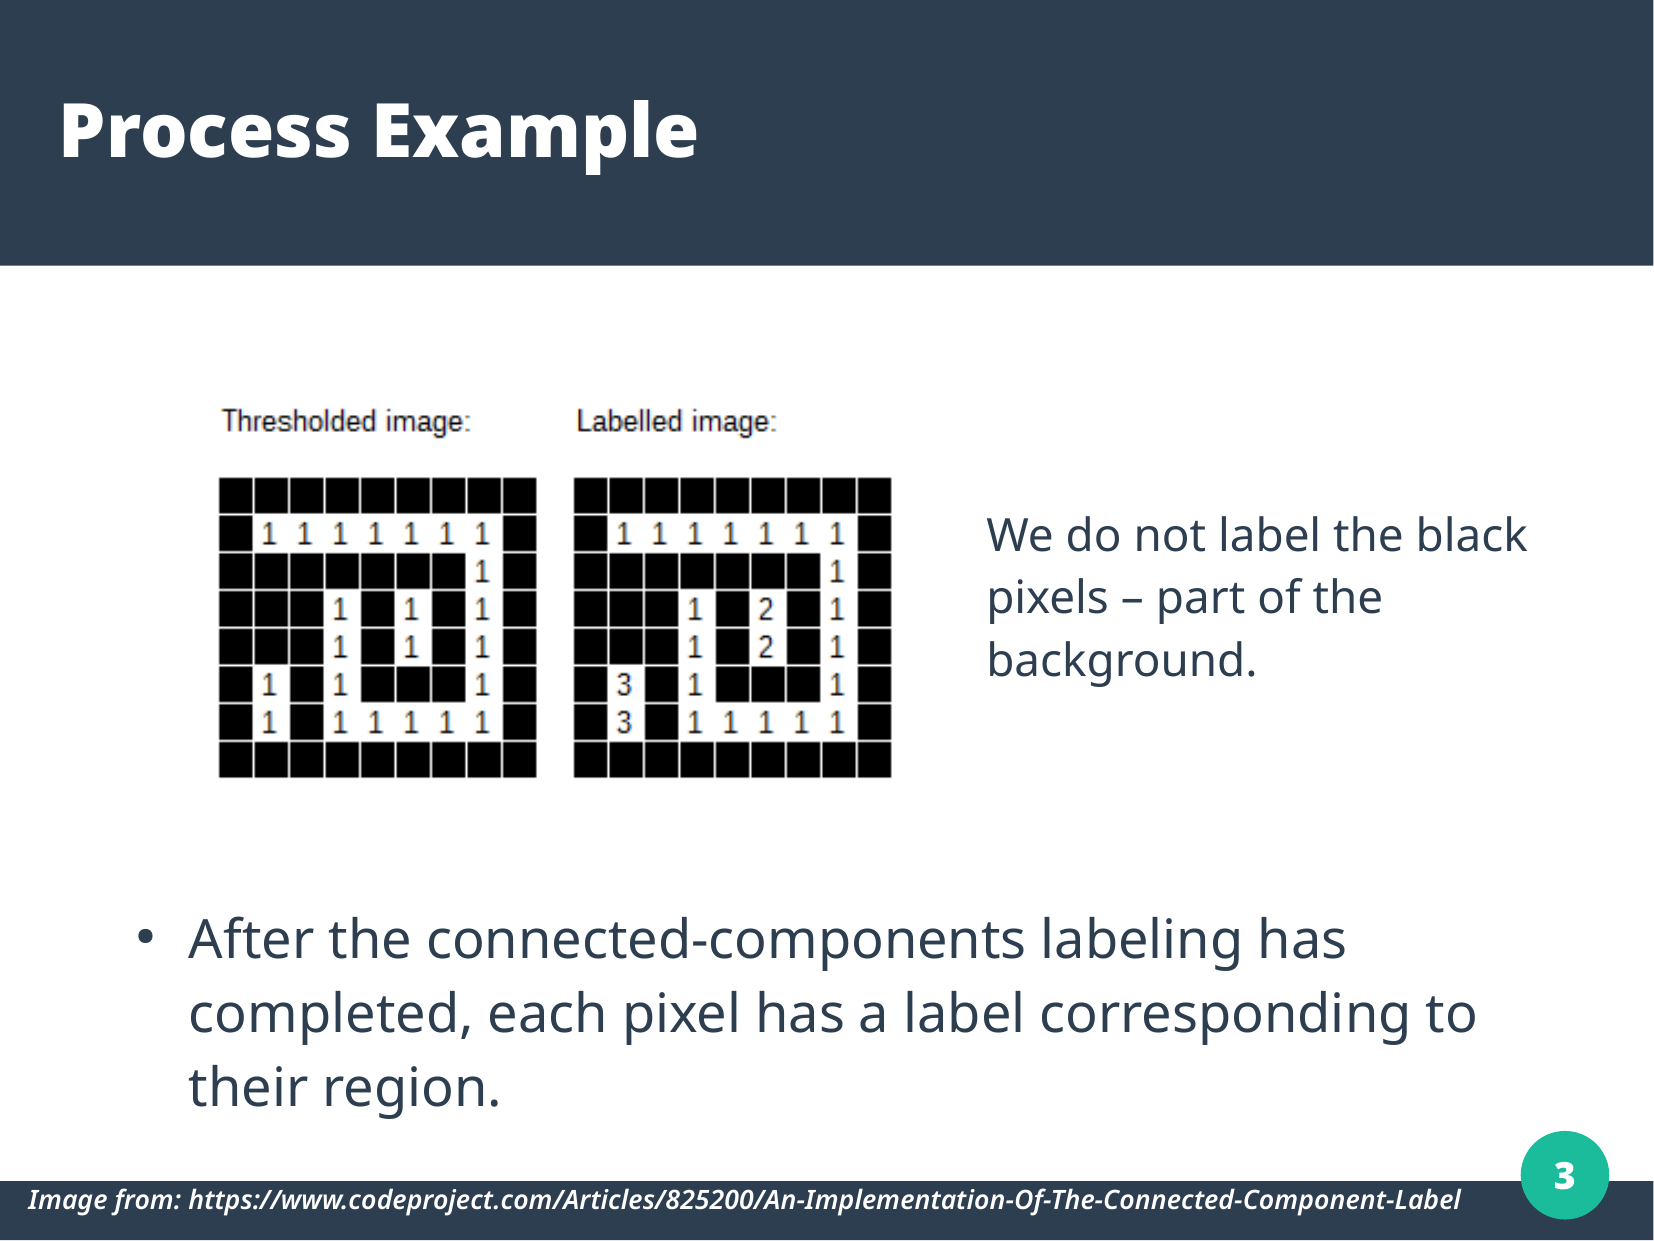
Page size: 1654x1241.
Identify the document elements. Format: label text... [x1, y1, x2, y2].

list After the connected-components labeling has completed, each pixel has a label corresponding to their region. [118, 797, 1506, 1241]
picture [191, 383, 945, 797]
list We do not label the black pixels – part of the background. [945, 501, 1595, 1241]
list Image from: https://www.codeproject.com/Articles/825200/An-Implementation-Of-The-Connected-Component-Label [0, 1181, 118, 1241]
title Process Example [59, 49, 1595, 207]
